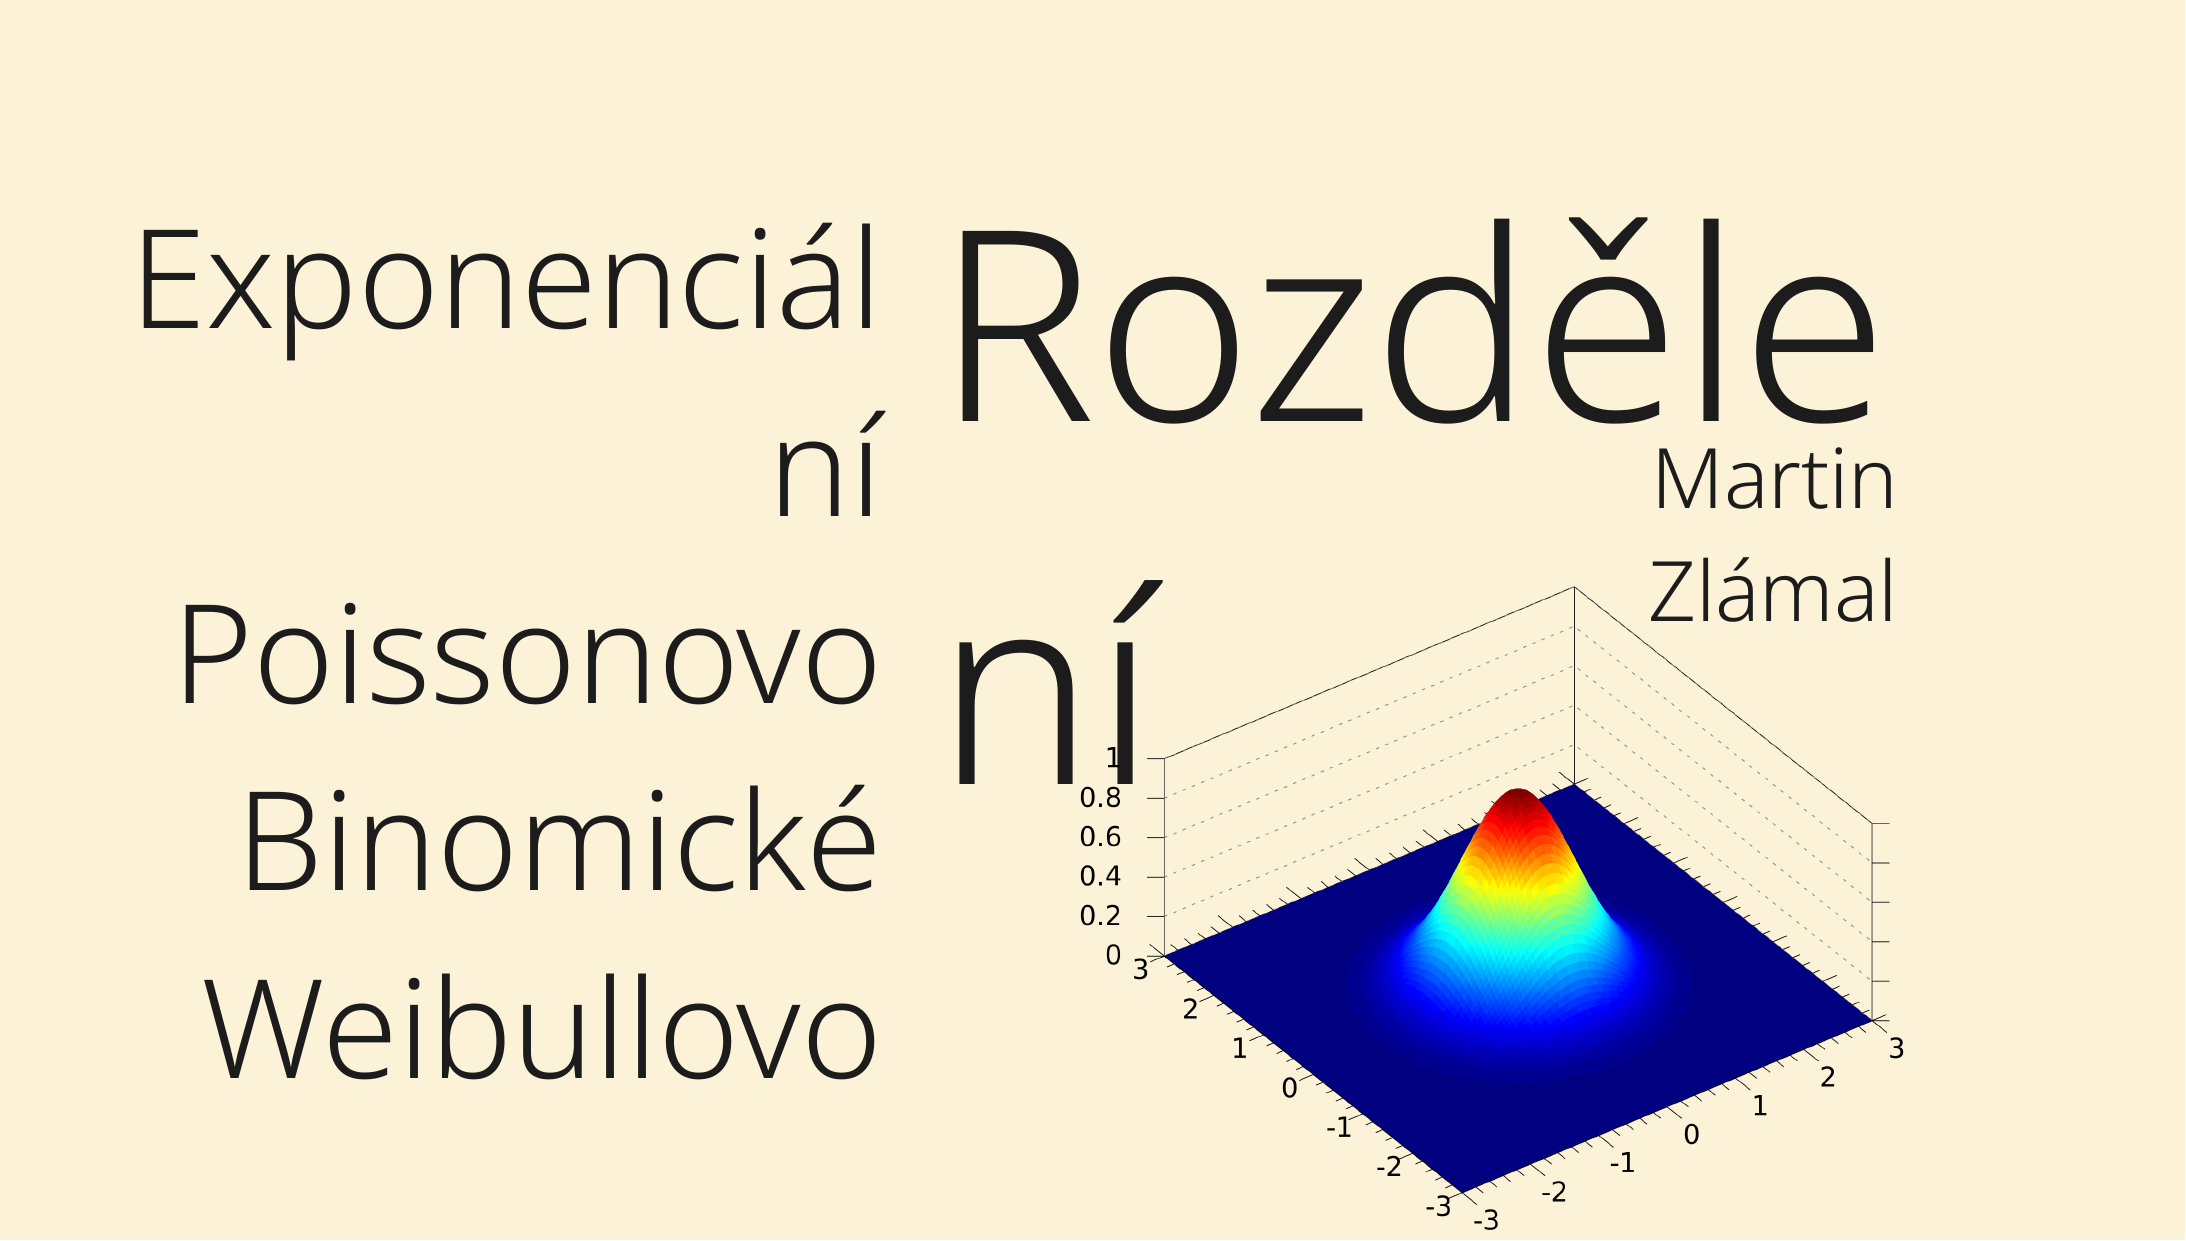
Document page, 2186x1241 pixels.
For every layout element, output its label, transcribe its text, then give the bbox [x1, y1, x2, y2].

text_box Rozdělení [921, 129, 1997, 465]
text_box Martin Zlámal [1370, 465, 1914, 543]
picture [1039, 543, 1997, 1241]
text_box Exponenciální Poissonovo Binomické Weibullovo [94, 174, 898, 851]
